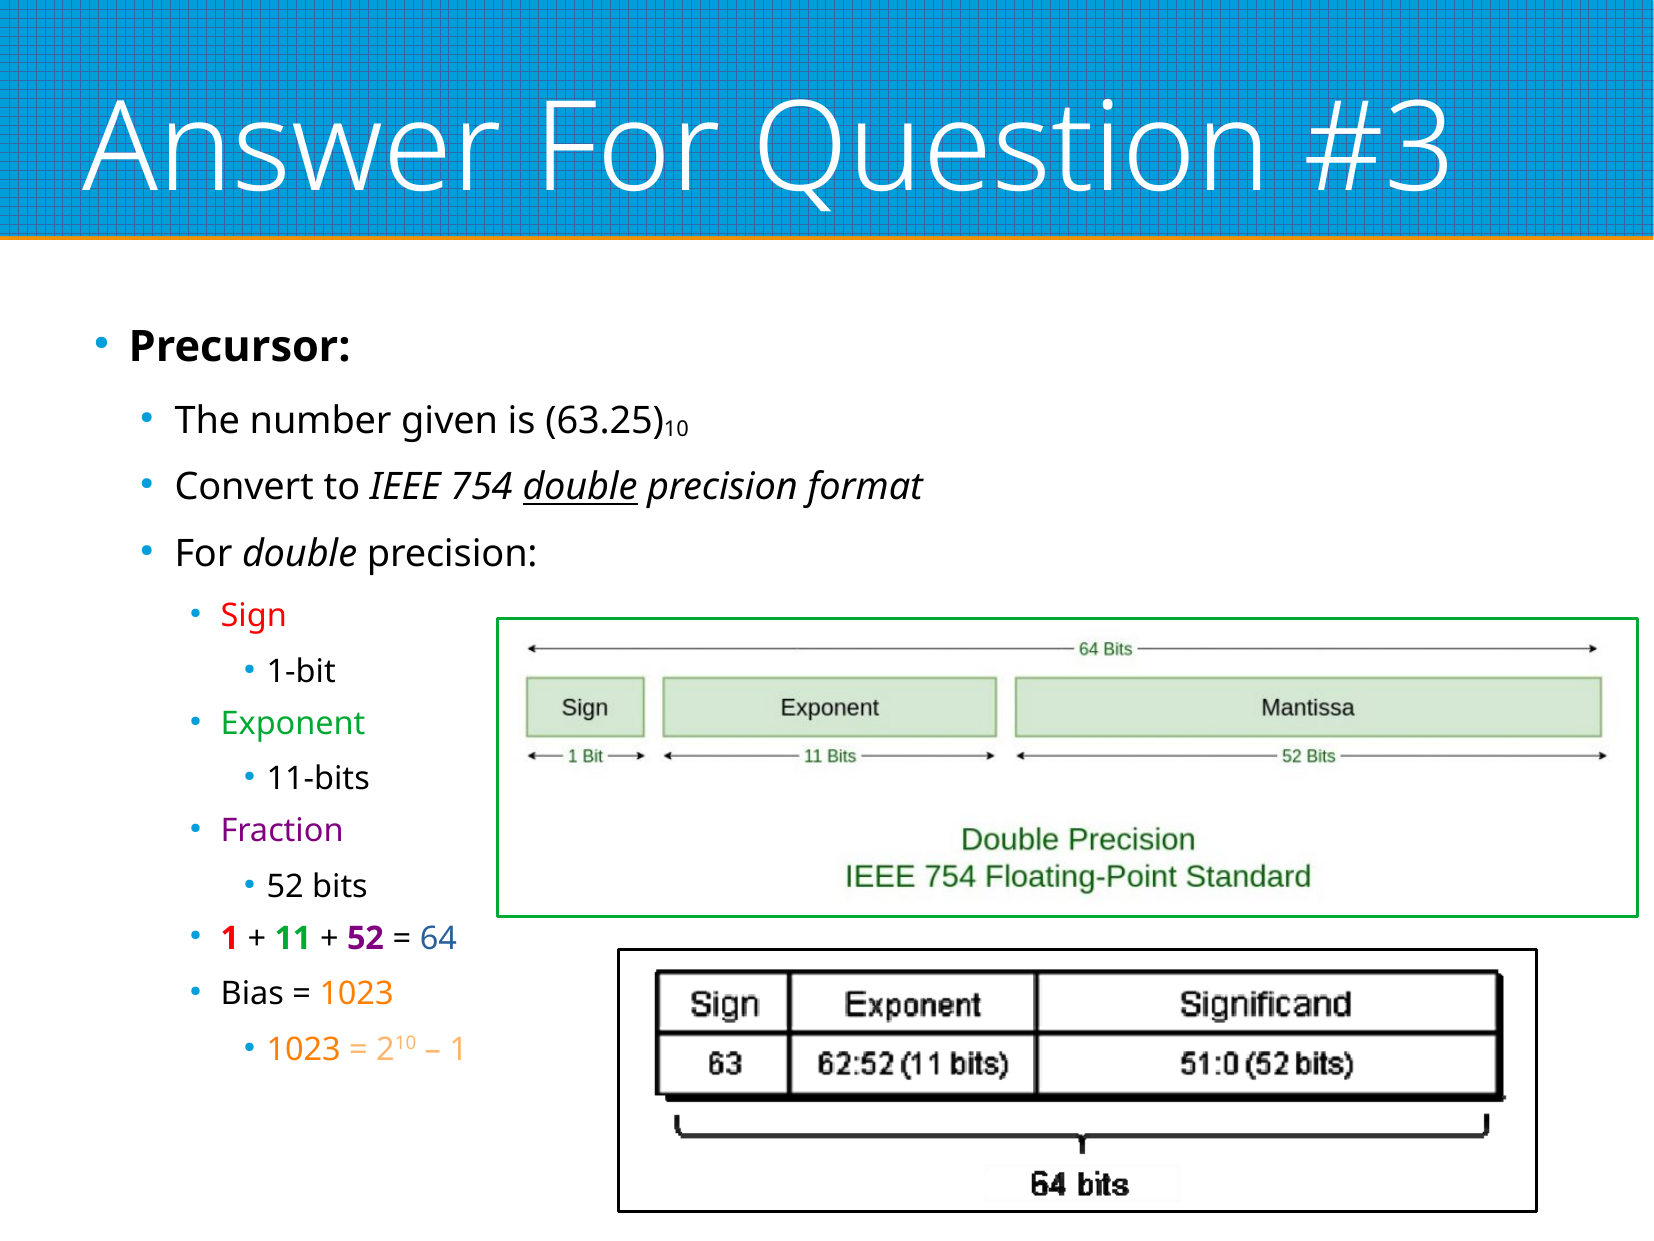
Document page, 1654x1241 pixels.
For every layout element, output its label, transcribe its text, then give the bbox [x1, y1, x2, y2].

picture [499, 620, 1636, 916]
list Precursor: The number given is (63.25)10 Convert to IEEE 754 double precision format For double precision: Sign 1-bit Exponent 11-bits Fraction 52 bits 1 + 11 + 52 = 64 Bias = 1023 1023 = 210 – 1 [82, 314, 1565, 1081]
title Answer For Question #3 [82, 19, 1571, 227]
picture [620, 950, 1536, 1210]
